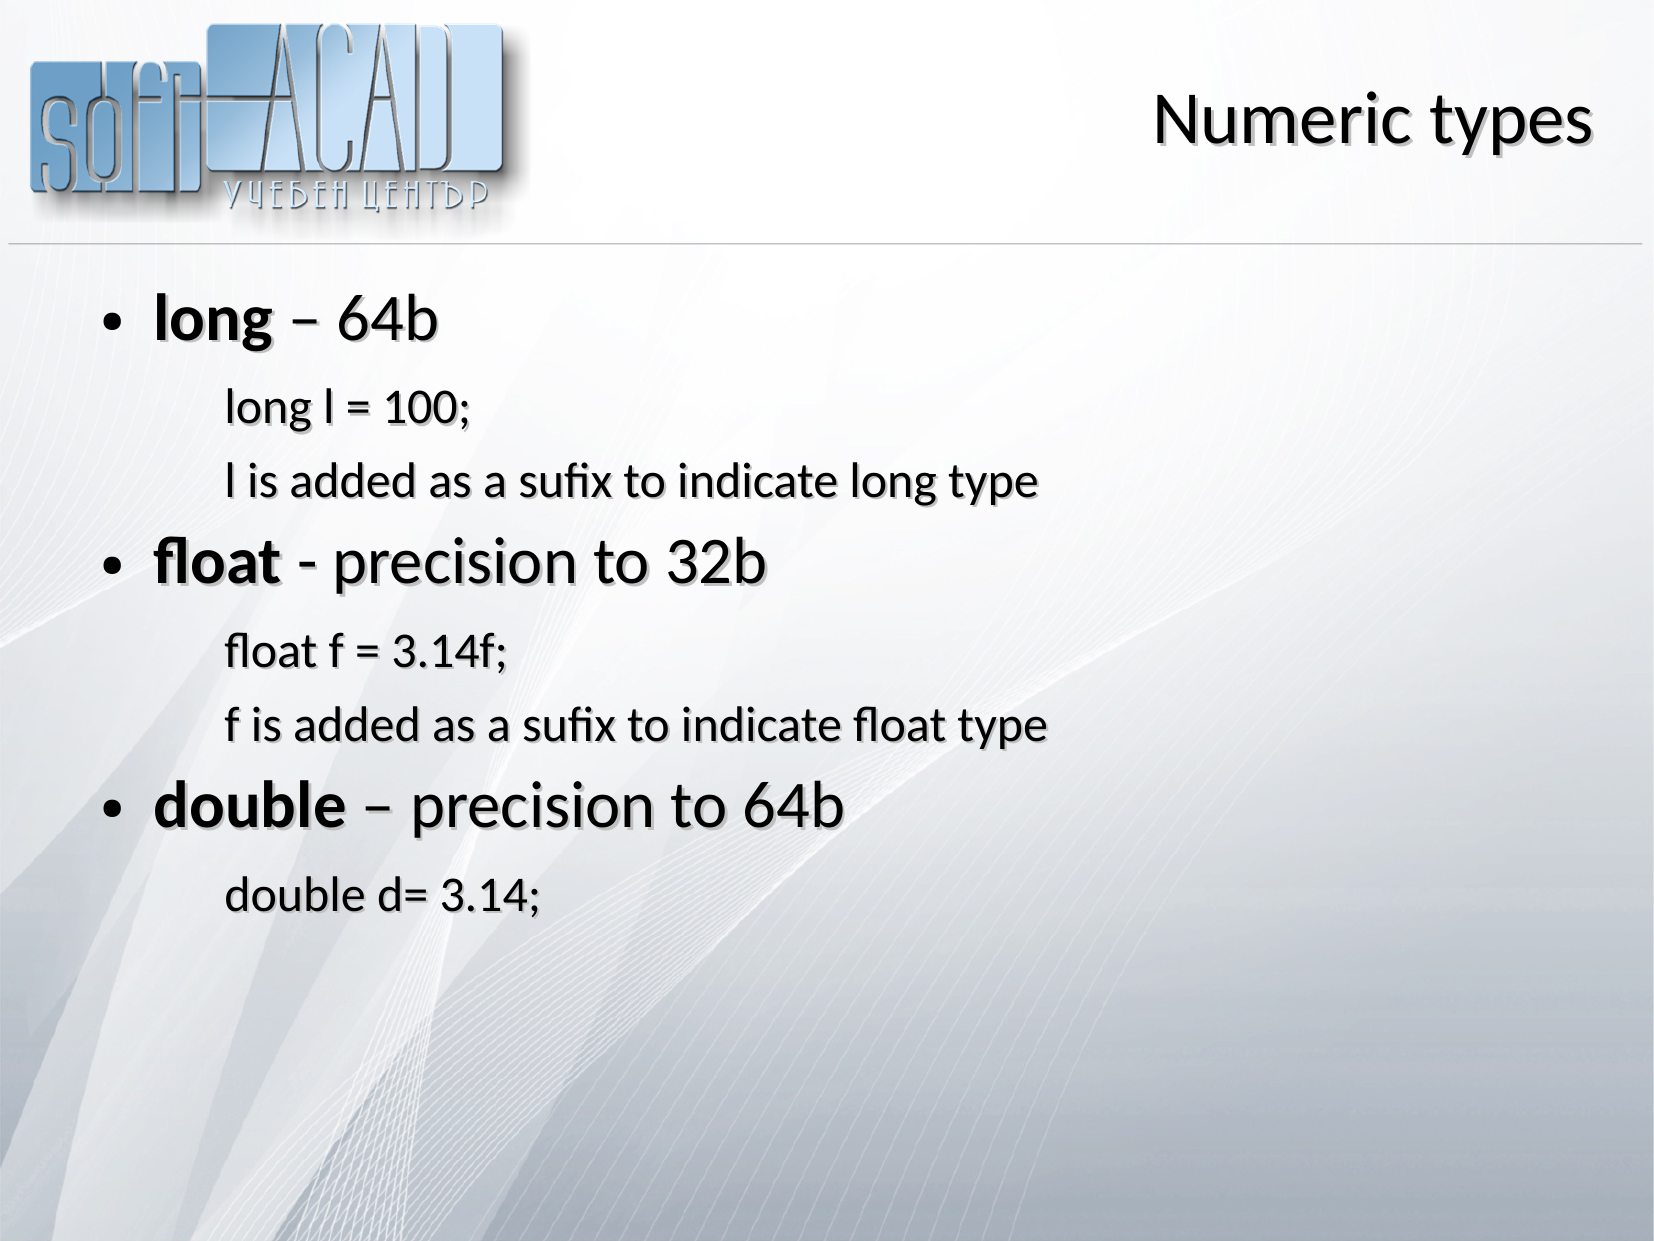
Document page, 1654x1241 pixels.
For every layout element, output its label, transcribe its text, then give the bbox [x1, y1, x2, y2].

list long – 64b long l = 100; l is added as a sufix to indicate long type float - precision to 32b float f = 3.14f; f is added as a sufix to indicate float type double – precision to 64b double d= 3.14; [82, 290, 1571, 1094]
picture [0, 0, 1654, 1241]
title Numeric types [531, 0, 1595, 250]
